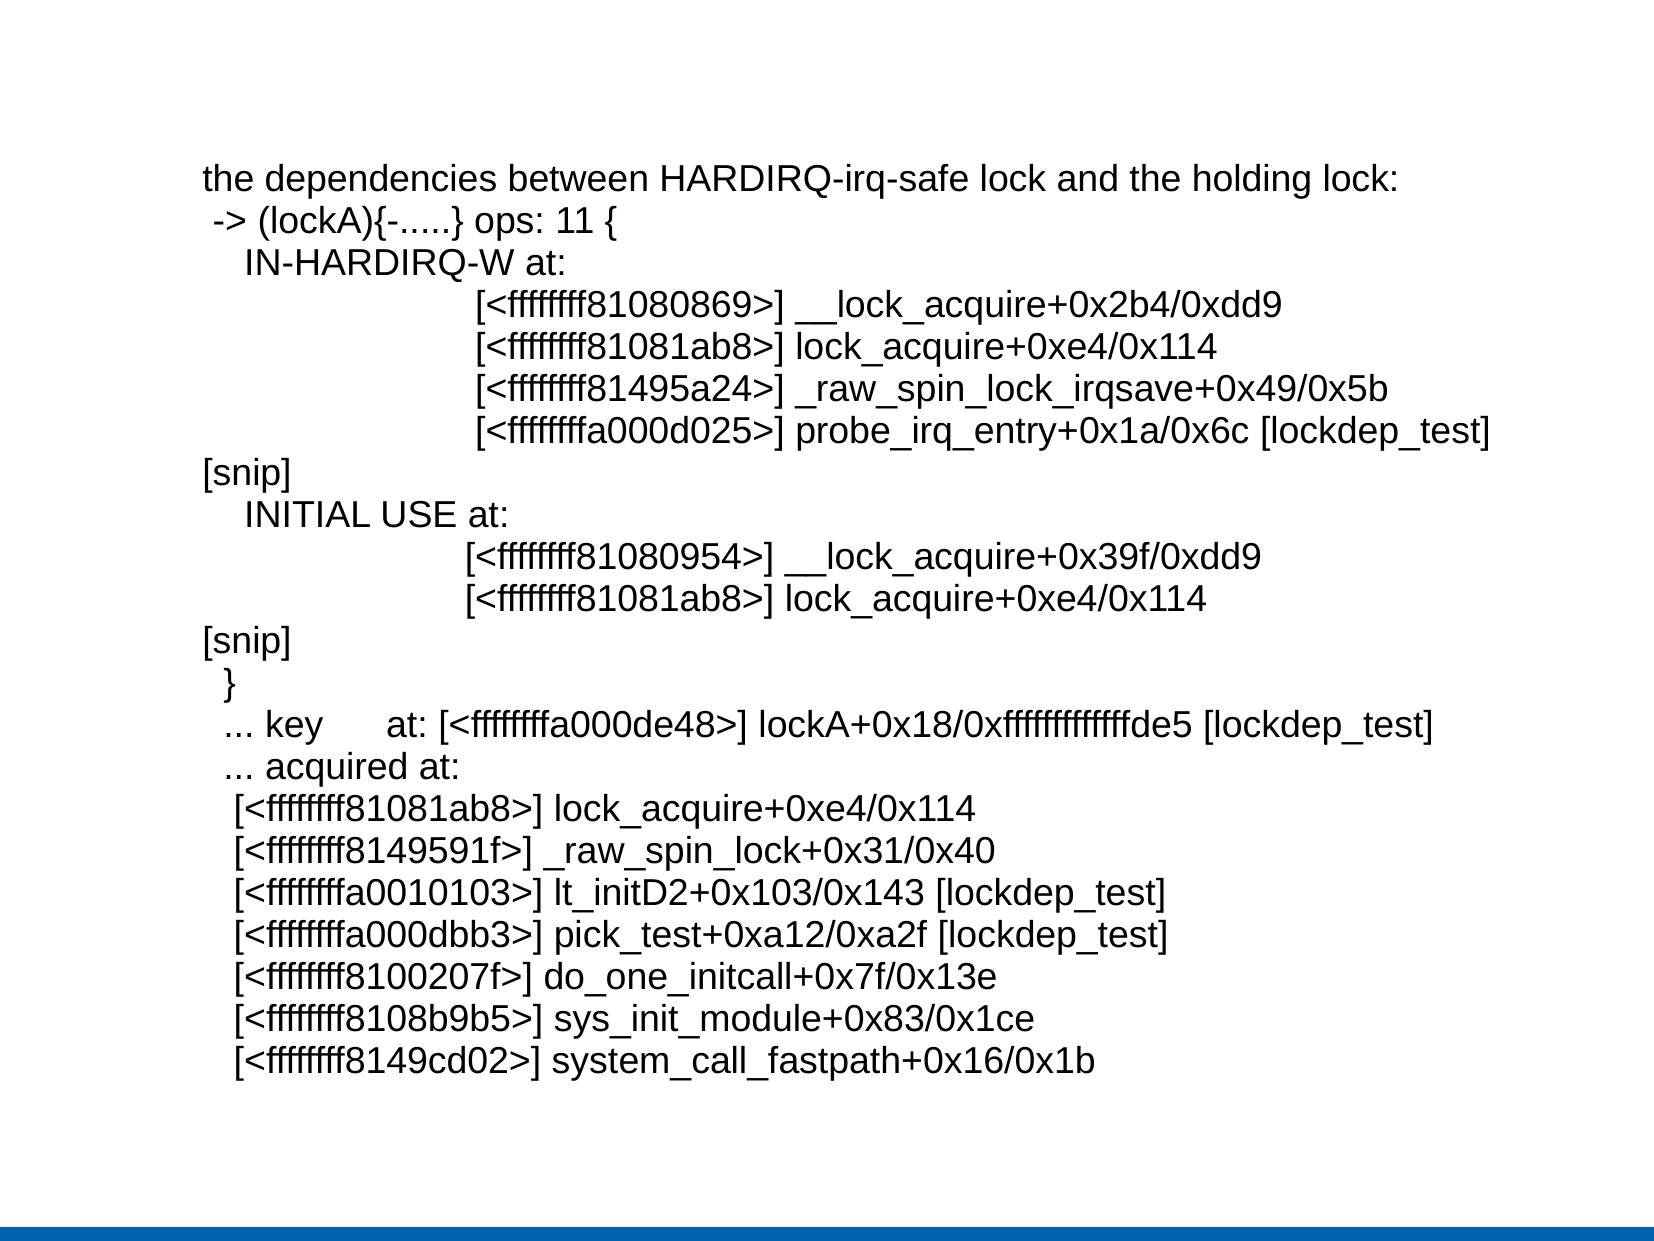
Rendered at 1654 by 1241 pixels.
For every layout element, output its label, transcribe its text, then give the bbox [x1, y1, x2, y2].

text_box the dependencies between HARDIRQ-irq-safe lock and the holding lock: -> (lockA){-.....} ops: 11 { IN-HARDIRQ-W at: [<ffffffff81080869>] __lock_acquire+0x2b4/0xdd9 [<ffffffff81081ab8>] lock_acquire+0xe4/0x114 [<ffffffff81495a24>] _raw_spin_lock_irqsave+0x49/0x5b [<ffffffffa000d025>] probe_irq_entry+0x1a/0x6c [lockdep_test] [snip] INITIAL USE at: [<ffffffff81080954>] __lock_acquire+0x39f/0xdd9 [<ffffffff81081ab8>] lock_acquire+0xe4/0x114 [snip] } ... key at: [<ffffffffa000de48>] lockA+0x18/0xfffffffffffffde5 [lockdep_test] ... acquired at: [<ffffffff81081ab8>] lock_acquire+0xe4/0x114 [<ffffffff8149591f>] _raw_spin_lock+0x31/0x40 [<ffffffffa0010103>] lt_initD2+0x103/0x143 [lockdep_test] [<ffffffffa000dbb3>] pick_test+0xa12/0xa2f [lockdep_test] [<ffffffff8100207f>] do_one_initcall+0x7f/0x13e [<ffffffff8108b9b5>] sys_init_module+0x83/0x1ce [<ffffffff8149cd02>] system_call_fastpath+0x16/0x1b [187, 150, 1509, 1128]
